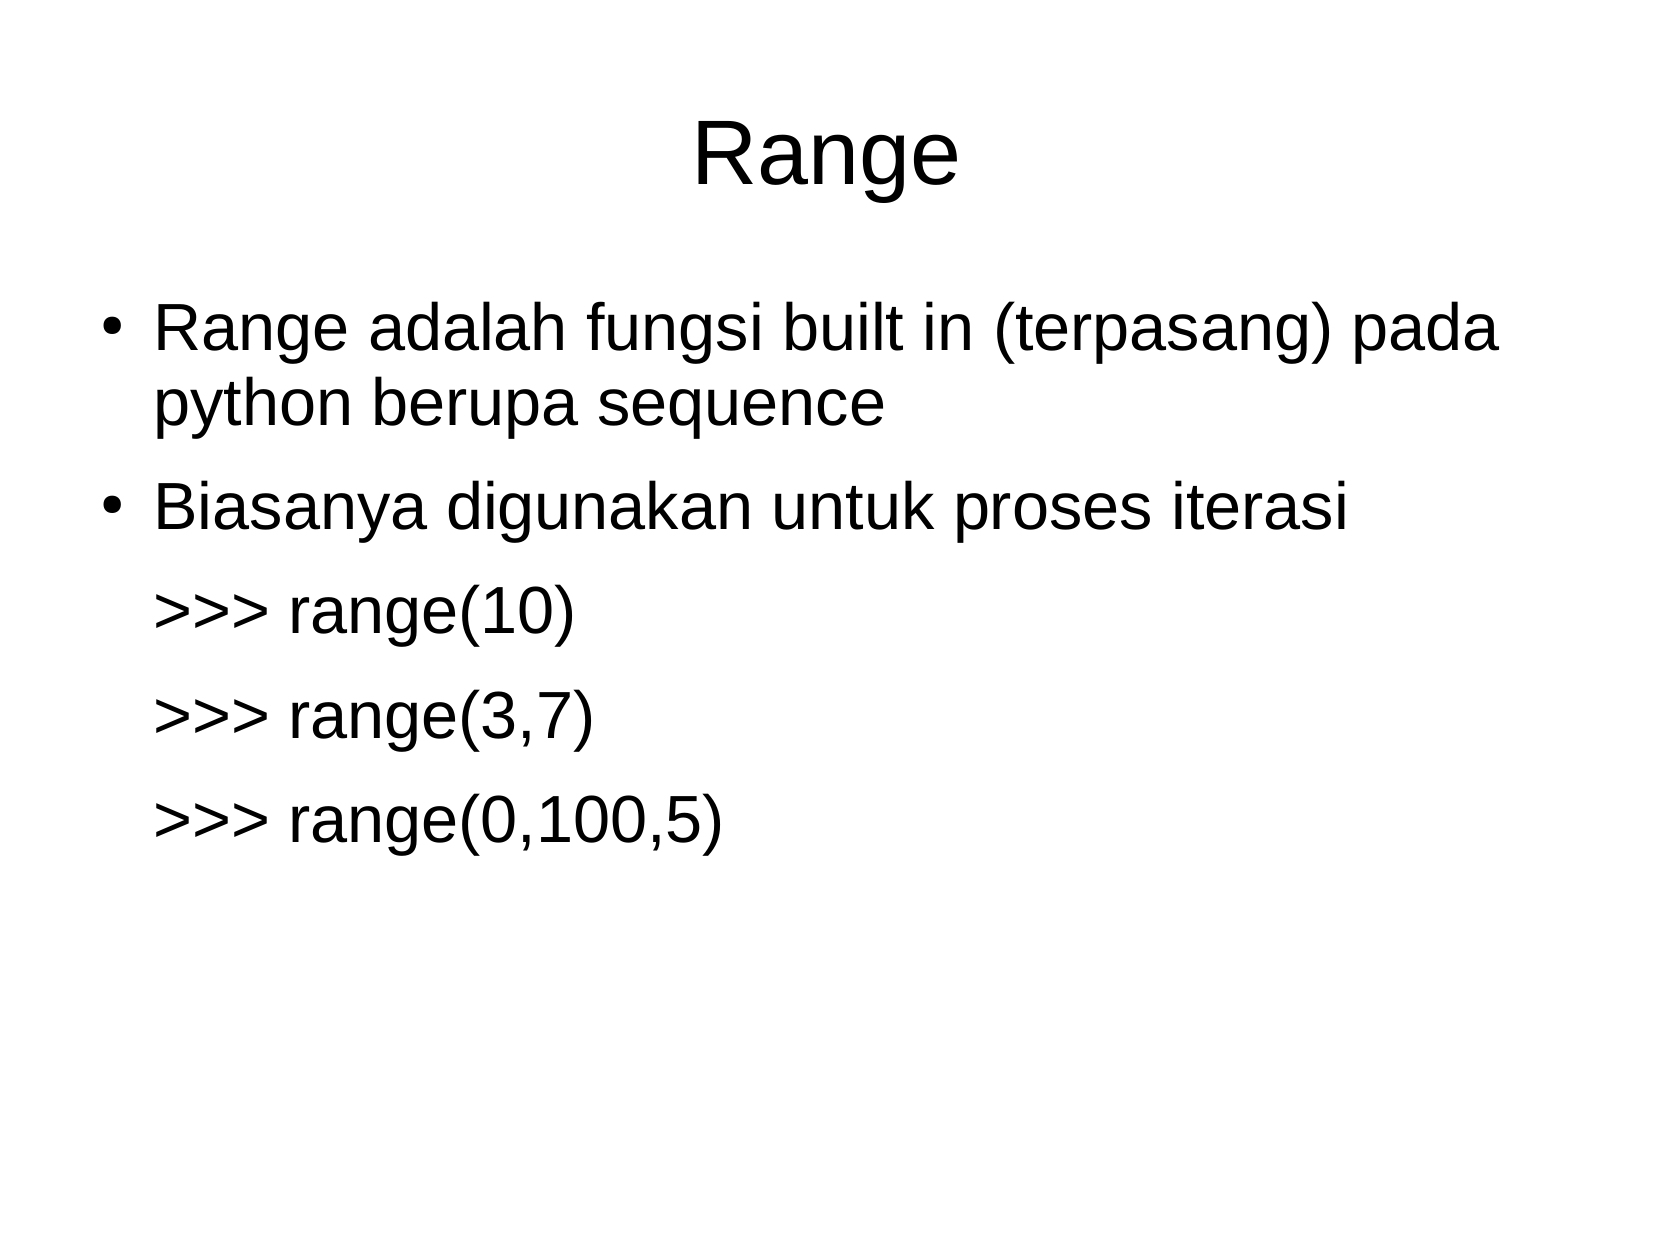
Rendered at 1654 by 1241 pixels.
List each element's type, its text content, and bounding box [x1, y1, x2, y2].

list Range adalah fungsi built in (terpasang) pada python berupa sequence Biasanya digunakan untuk proses iterasi >>> range(10) >>> range(3,7) >>> range(0,100,5) [82, 290, 1571, 1010]
title Range [82, 49, 1571, 257]
